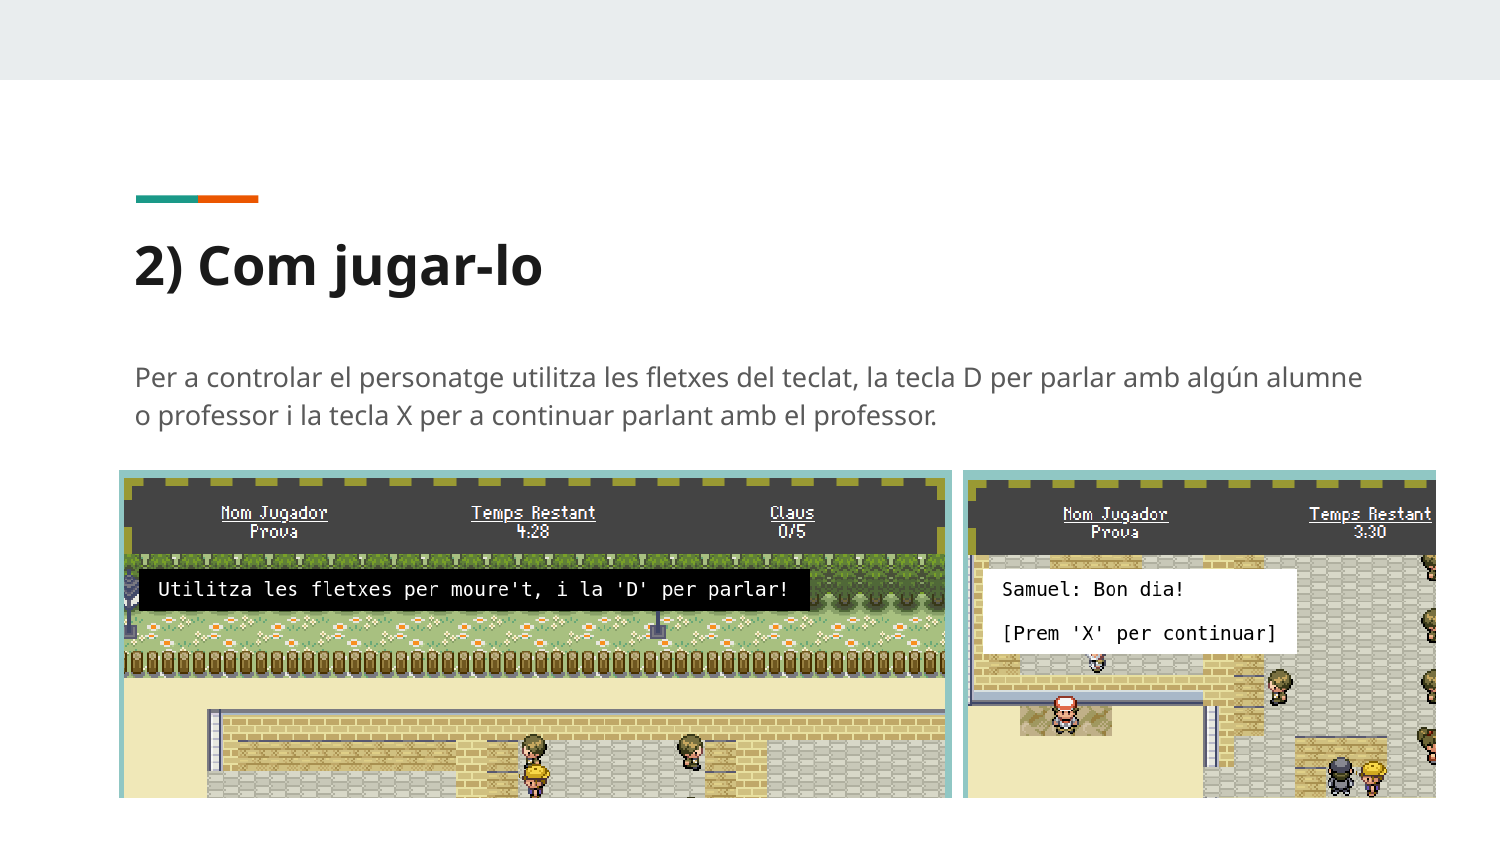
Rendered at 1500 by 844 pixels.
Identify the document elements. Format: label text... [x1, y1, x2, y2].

list Per a controlar el personatge utilitza les fletxes del teclat, la tecla D per parlar amb algún alumne o professor i la tecla X per a continuar parlant amb el professor. [119, 341, 1381, 460]
picture [119, 470, 952, 798]
picture [963, 470, 1436, 798]
title 2) Com jugar-lo [119, 216, 1381, 305]
